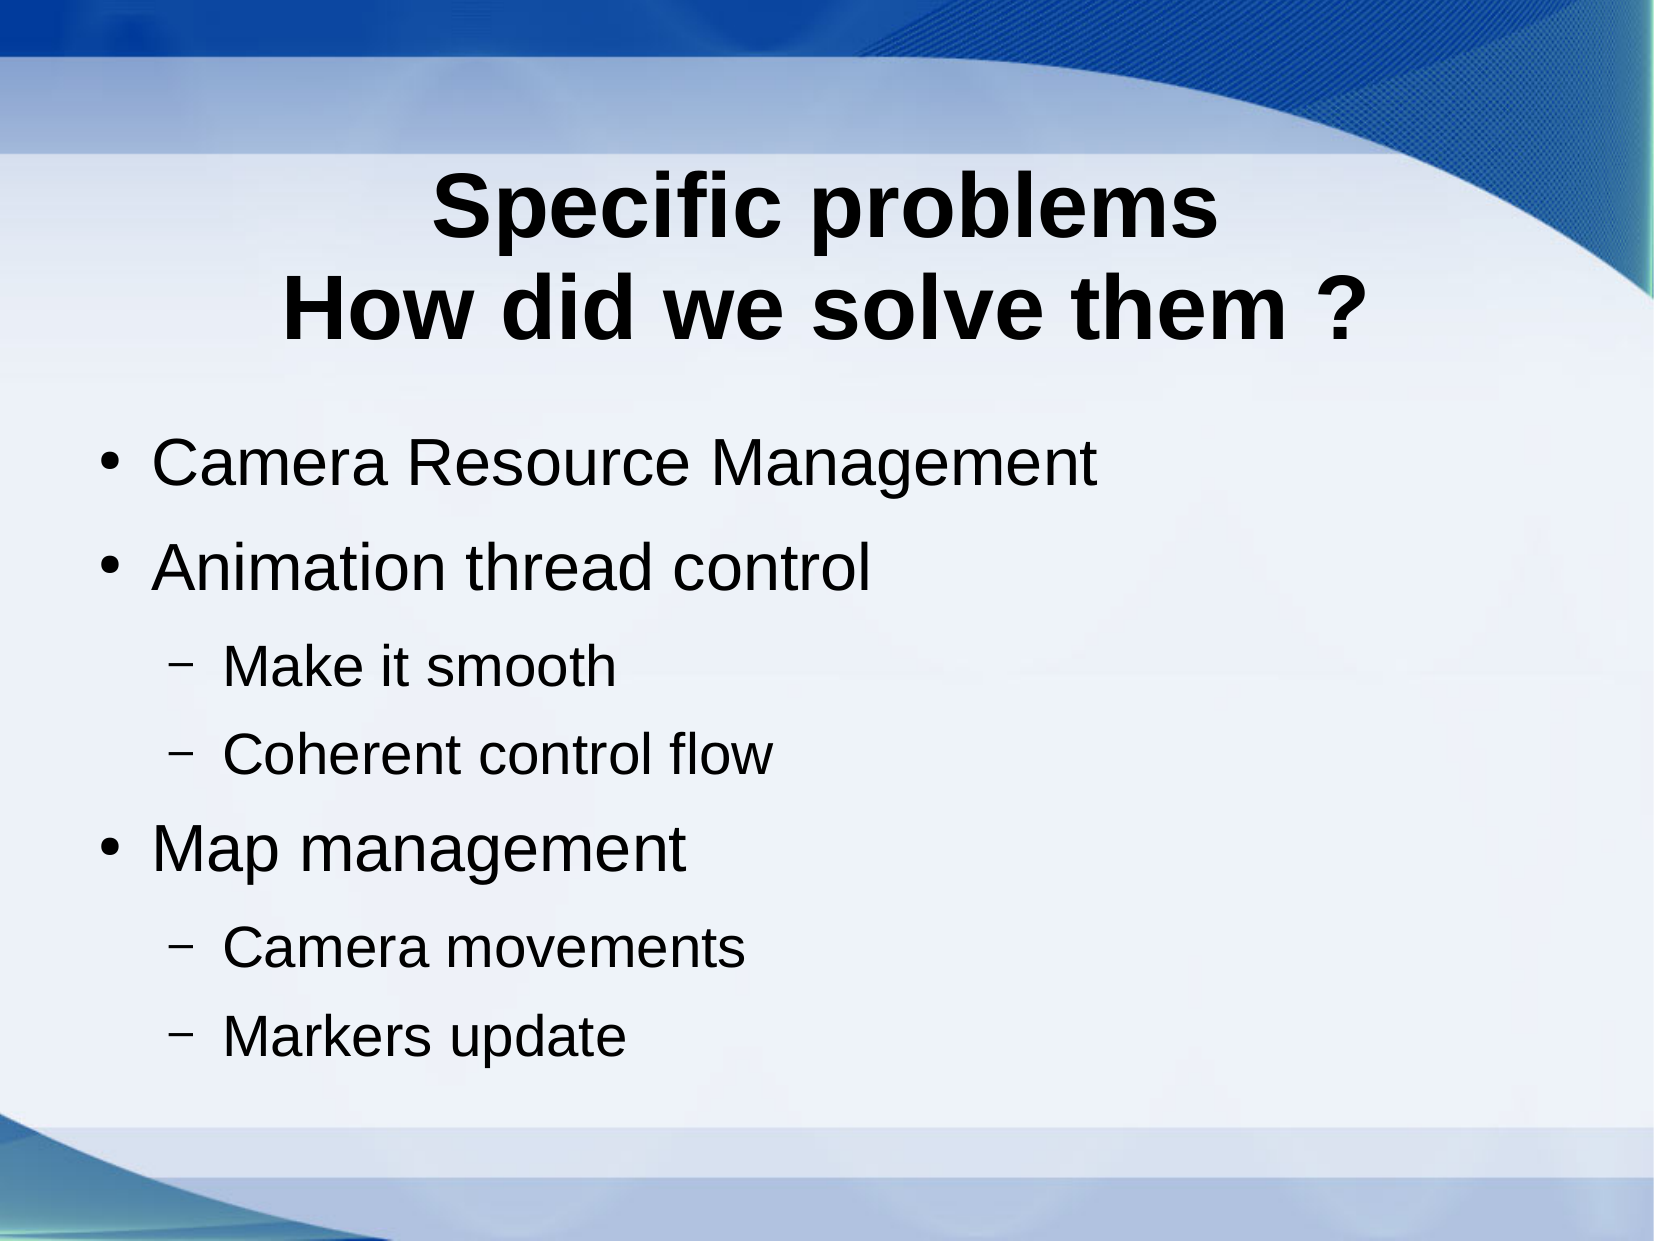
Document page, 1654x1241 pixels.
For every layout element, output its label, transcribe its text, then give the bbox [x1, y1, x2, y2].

title Specific problems How did we solve them ? [82, 153, 1571, 361]
list Camera Resource Management Animation thread control Make it smooth Coherent control flow Map management Camera movements Markers update [80, 425, 1536, 1145]
picture [0, 0, 1654, 1241]
